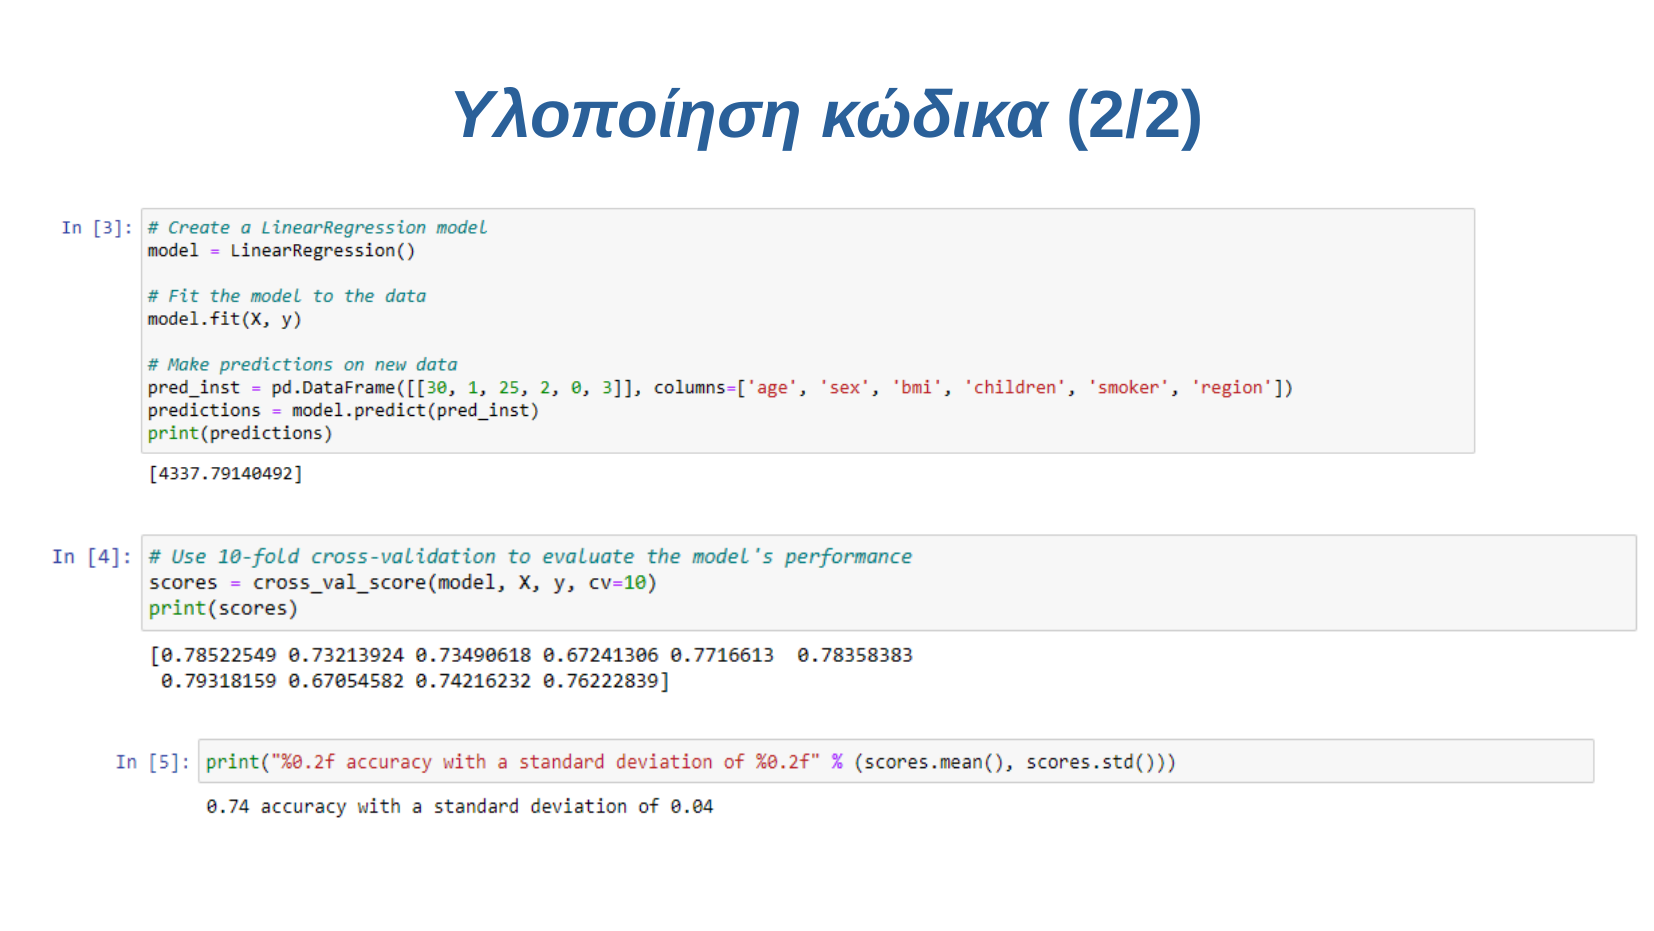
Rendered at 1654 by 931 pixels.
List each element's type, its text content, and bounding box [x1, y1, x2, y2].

title Υλοποίηση κώδικα (2/2) [82, 37, 1571, 193]
picture [0, 524, 1654, 715]
picture [11, 192, 1501, 505]
picture [37, 733, 1613, 826]
